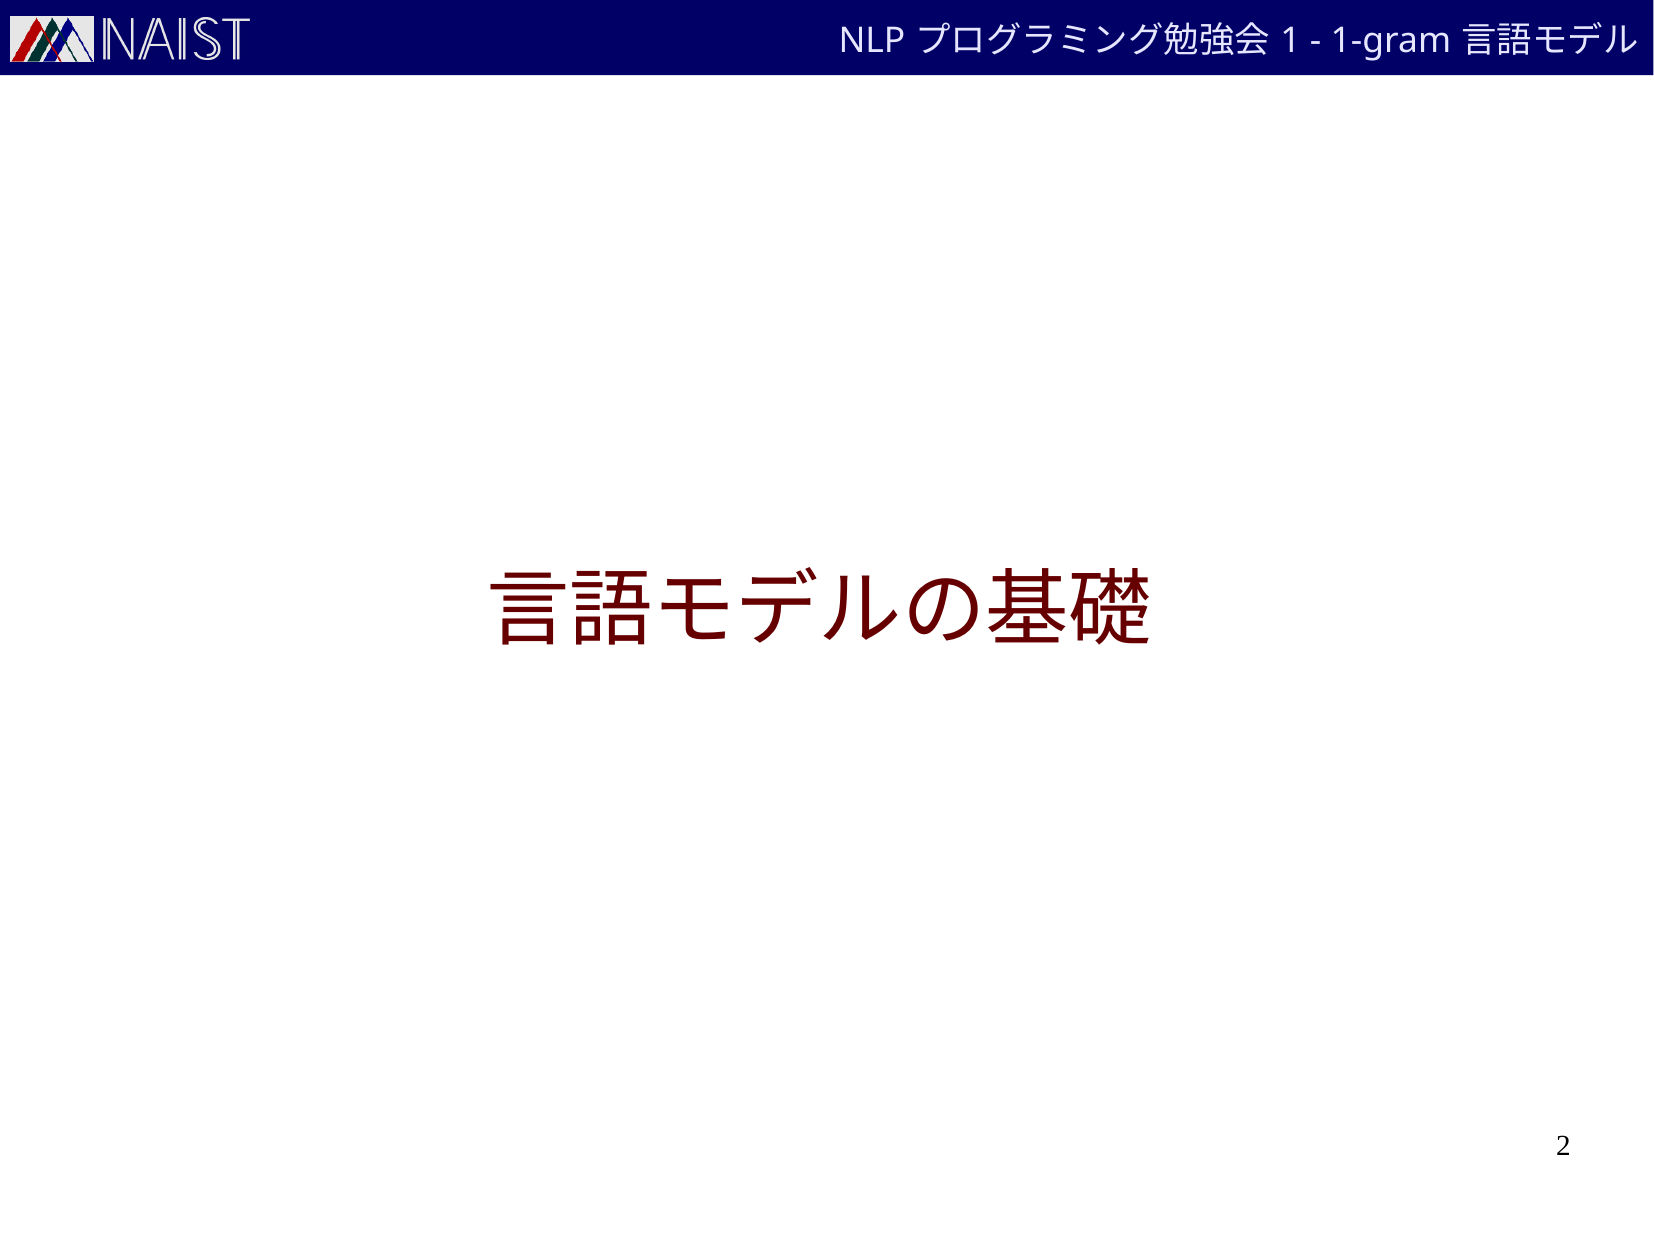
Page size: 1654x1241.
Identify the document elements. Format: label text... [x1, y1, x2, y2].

title 言語モデルの基礎 [75, 506, 1564, 698]
picture [102, 17, 251, 60]
picture [10, 16, 94, 62]
